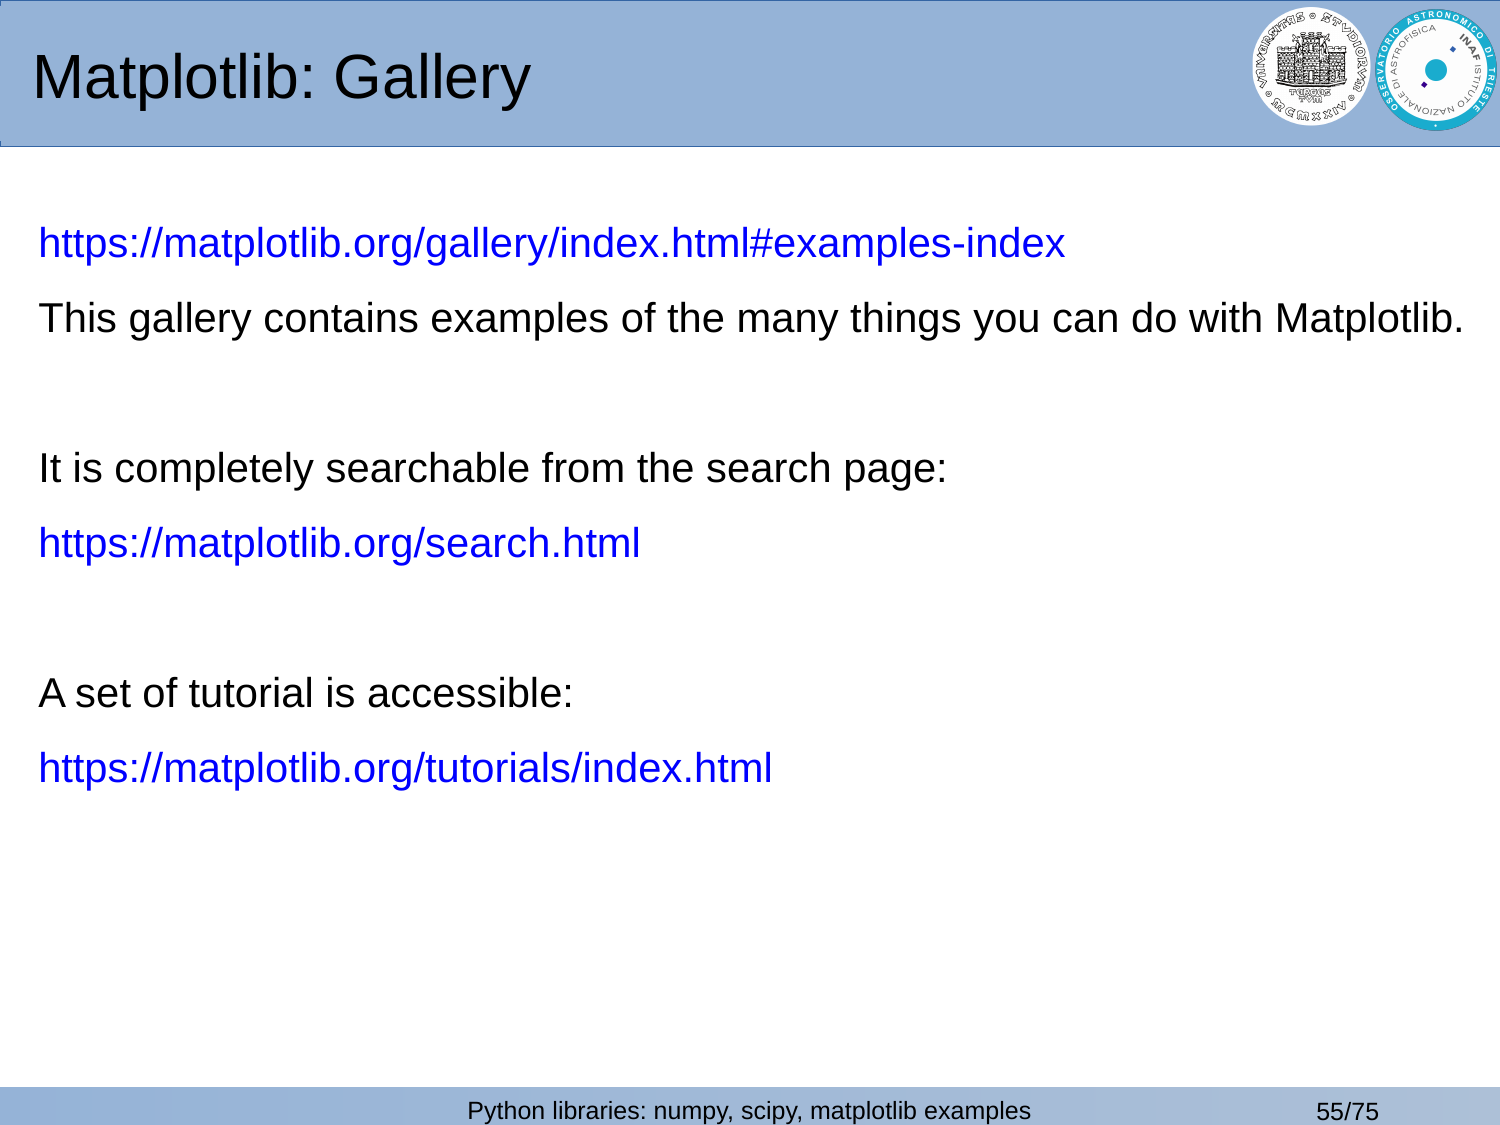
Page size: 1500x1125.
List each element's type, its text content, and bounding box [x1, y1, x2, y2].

text_box Matplotlib: Gallery [0, 5, 1253, 141]
list https://matplotlib.org/gallery/index.html#examples-index This gallery contains examples of the many things you can do with Matplotlib. It is completely searchable from the search page: https://matplotlib.org/search.html A set of tutorial is accessible: https://matplotlib.org/tutorials/index.html [23, 182, 1500, 1084]
picture [1253, 0, 1500, 156]
